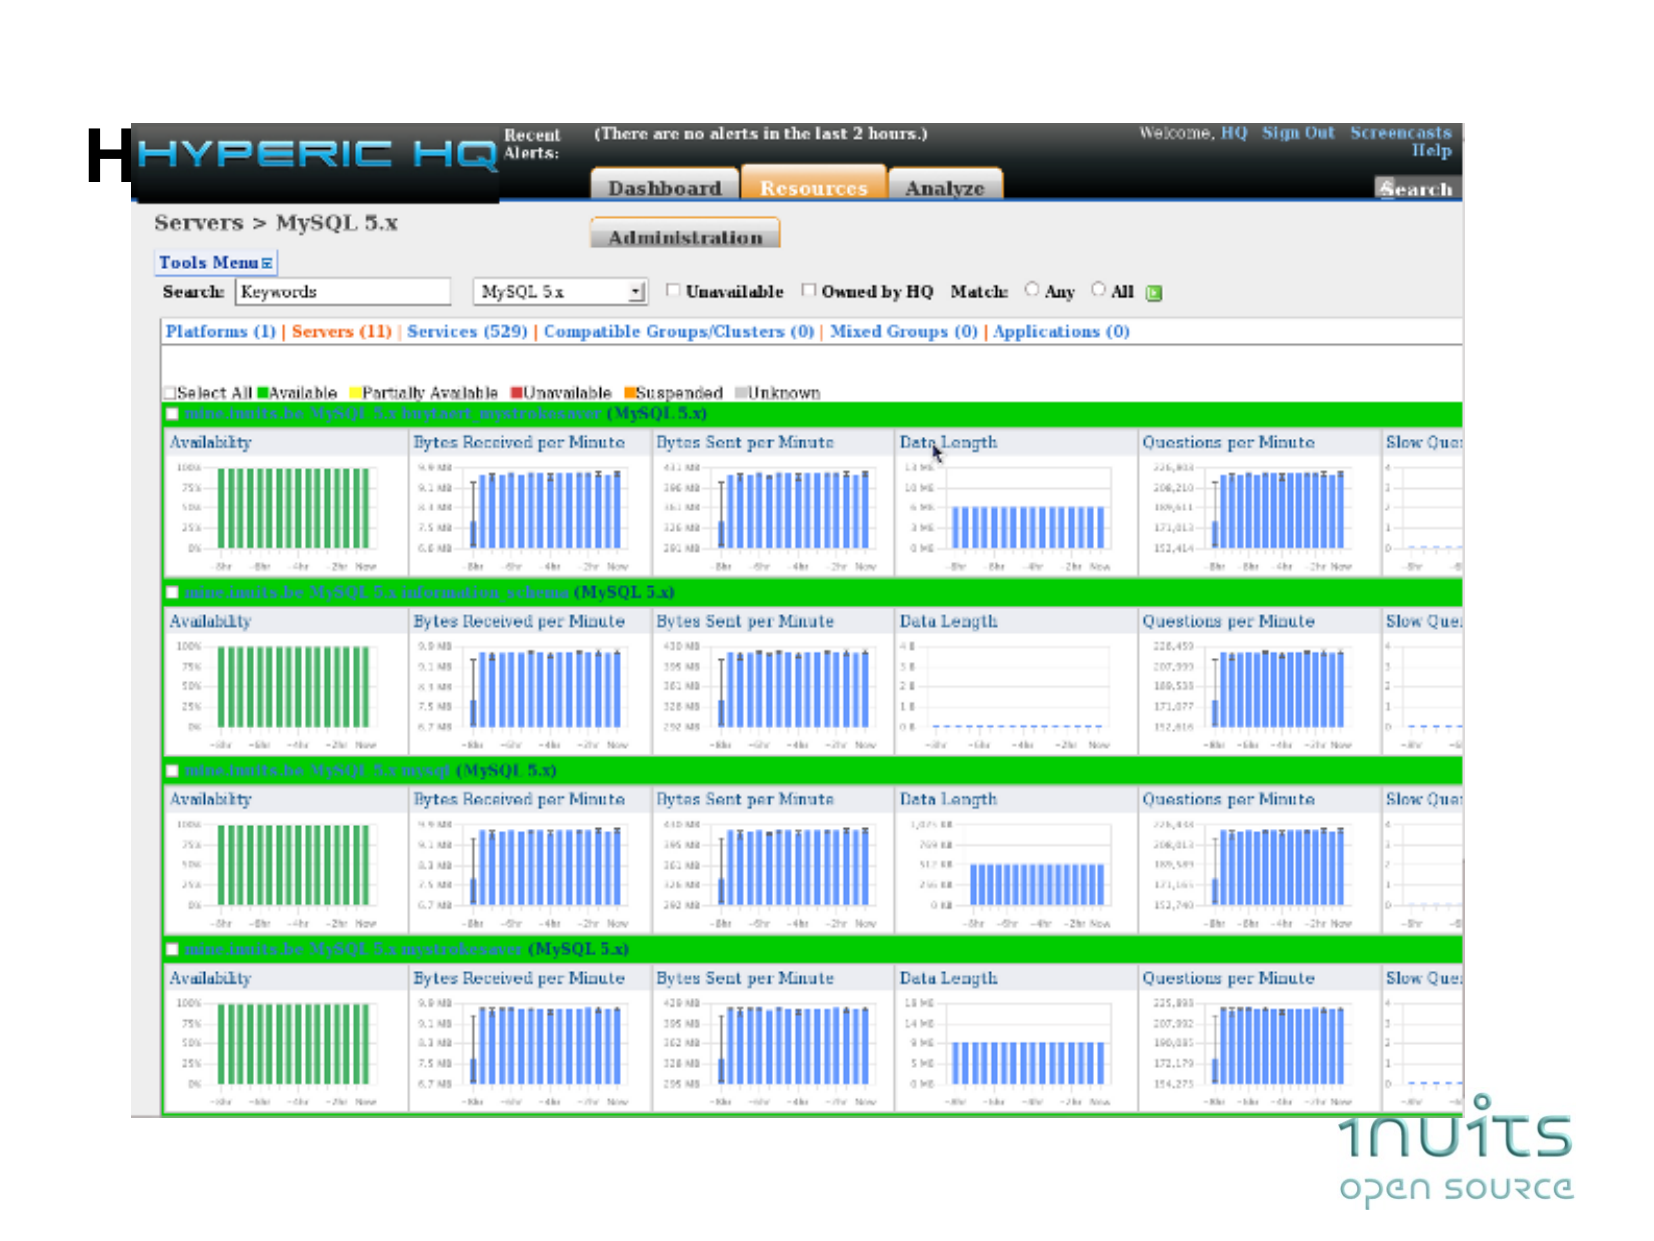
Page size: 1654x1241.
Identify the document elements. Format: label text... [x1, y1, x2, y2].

picture [131, 123, 1576, 1210]
title Hyperic Inside the Apps [82, 49, 1571, 257]
